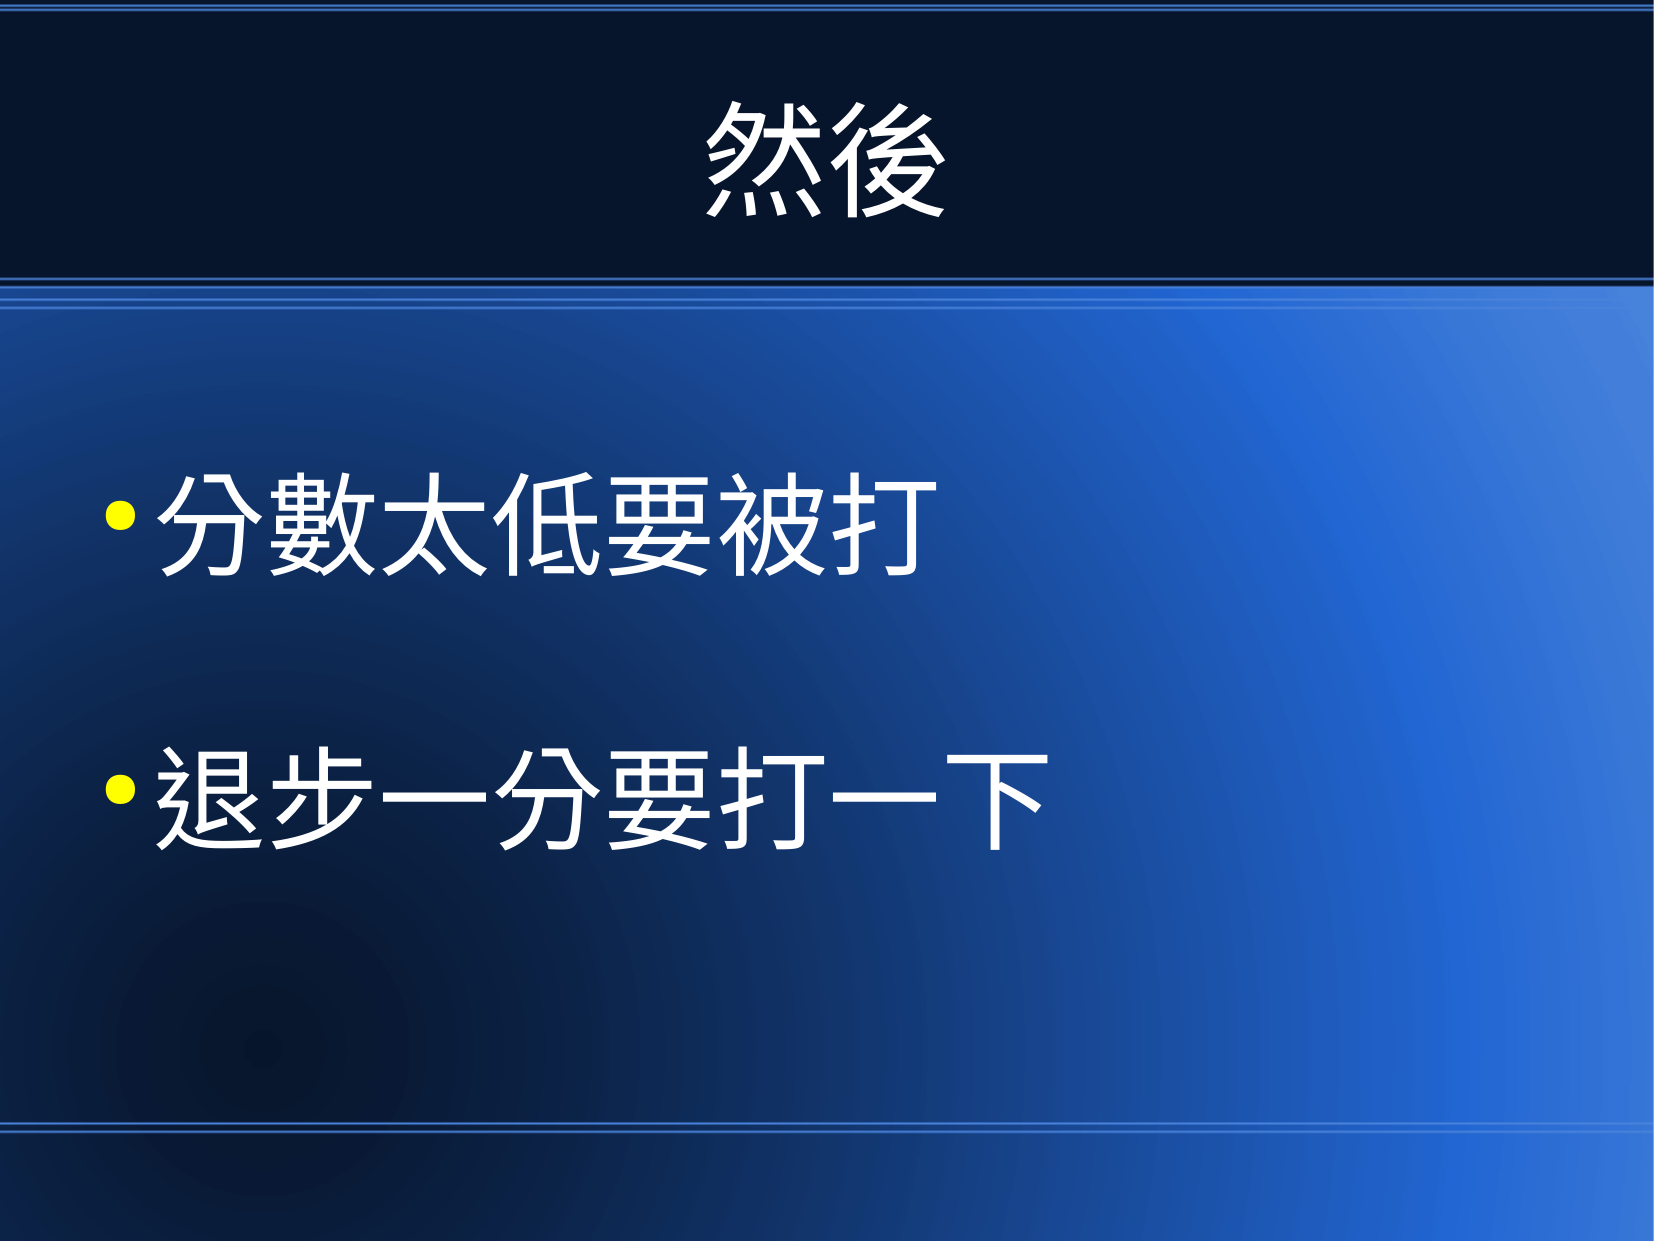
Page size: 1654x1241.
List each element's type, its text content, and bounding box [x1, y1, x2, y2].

list 分數太低要被打 退步一分要打一下 [82, 355, 1571, 1241]
picture [0, 0, 1654, 1241]
title 然後 [82, 49, 1571, 257]
